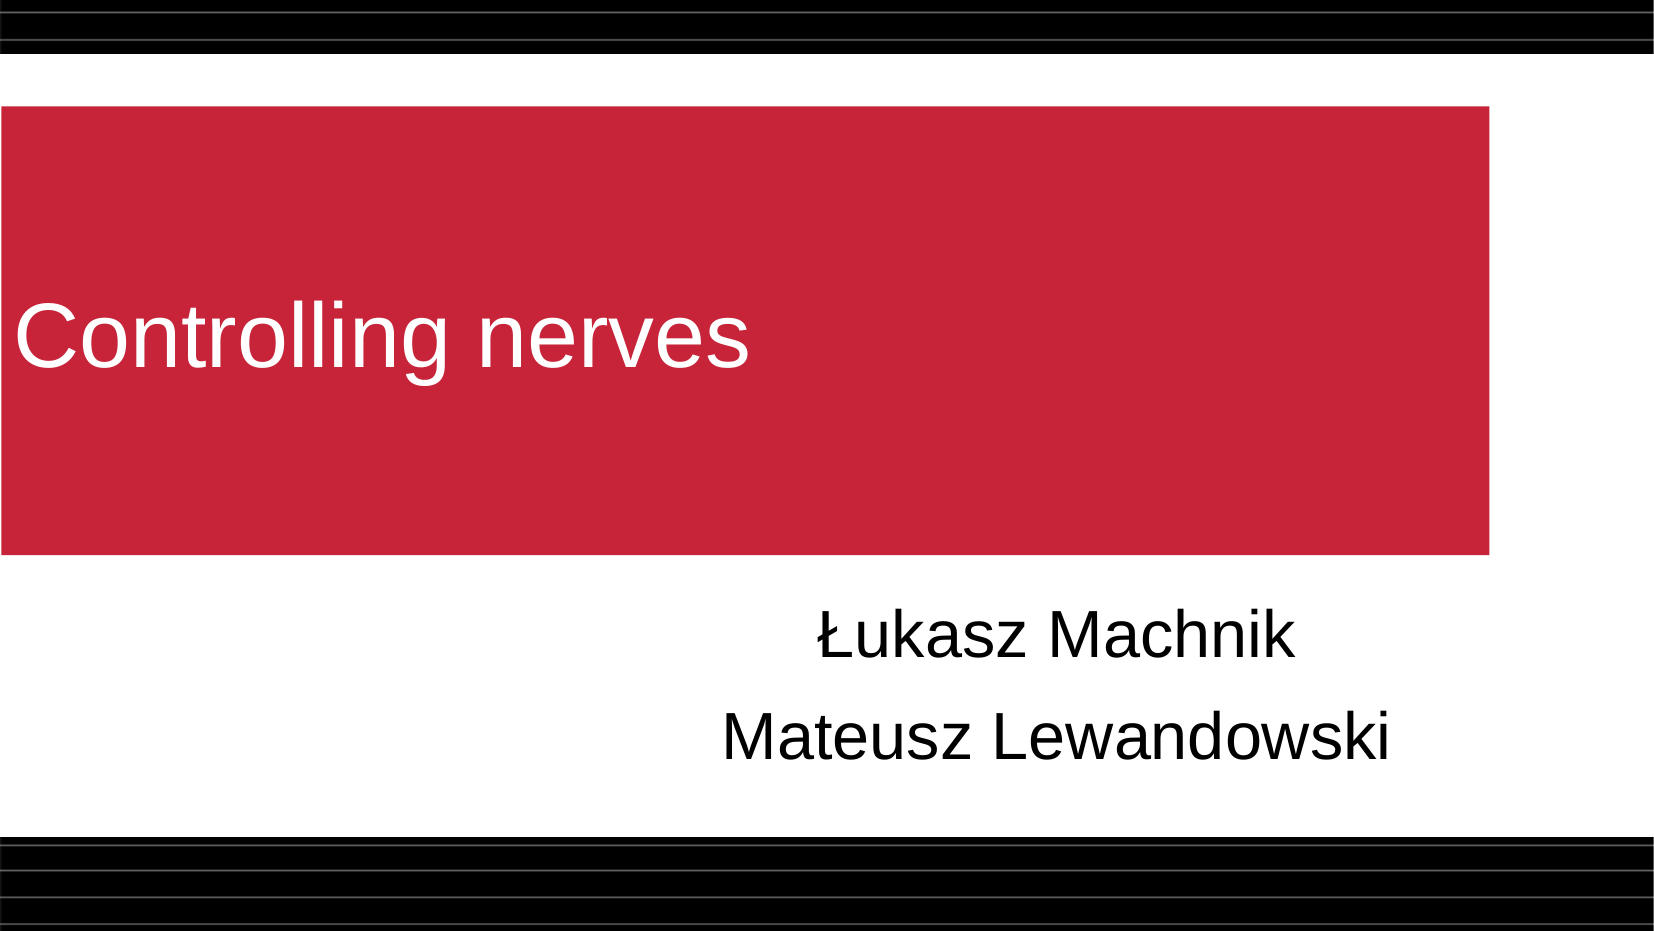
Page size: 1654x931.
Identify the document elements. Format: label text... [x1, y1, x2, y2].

title Controlling nerves [1, 106, 1490, 556]
subtitle Łukasz Machnik Mateusz Lewandowski [625, 590, 1489, 804]
